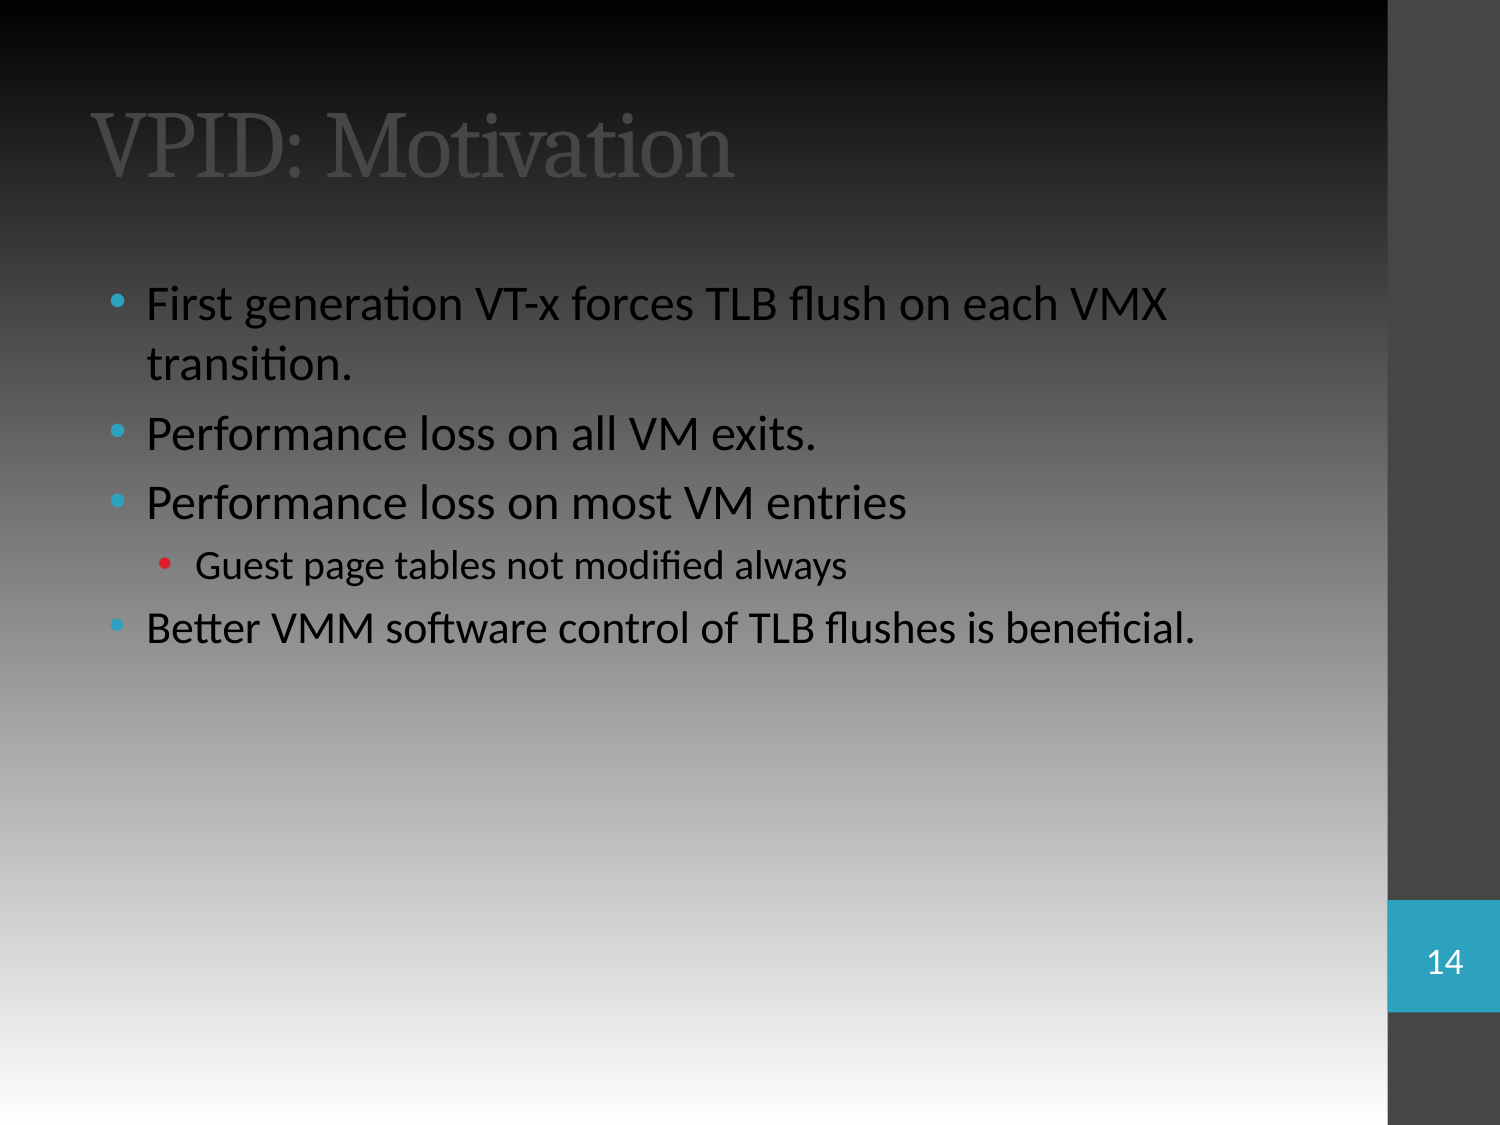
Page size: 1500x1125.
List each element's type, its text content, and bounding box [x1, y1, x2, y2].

title VPID: Motivation [75, 45, 1325, 233]
slide_number <numéro> [1399, 926, 1490, 992]
list First generation VT-x forces TLB flush on each VMX transition. Performance loss on all VM exits. Performance loss on most VM entries Guest page tables not modified always Better VMM software control of TLB flushes is beneficial. [75, 262, 1325, 1050]
